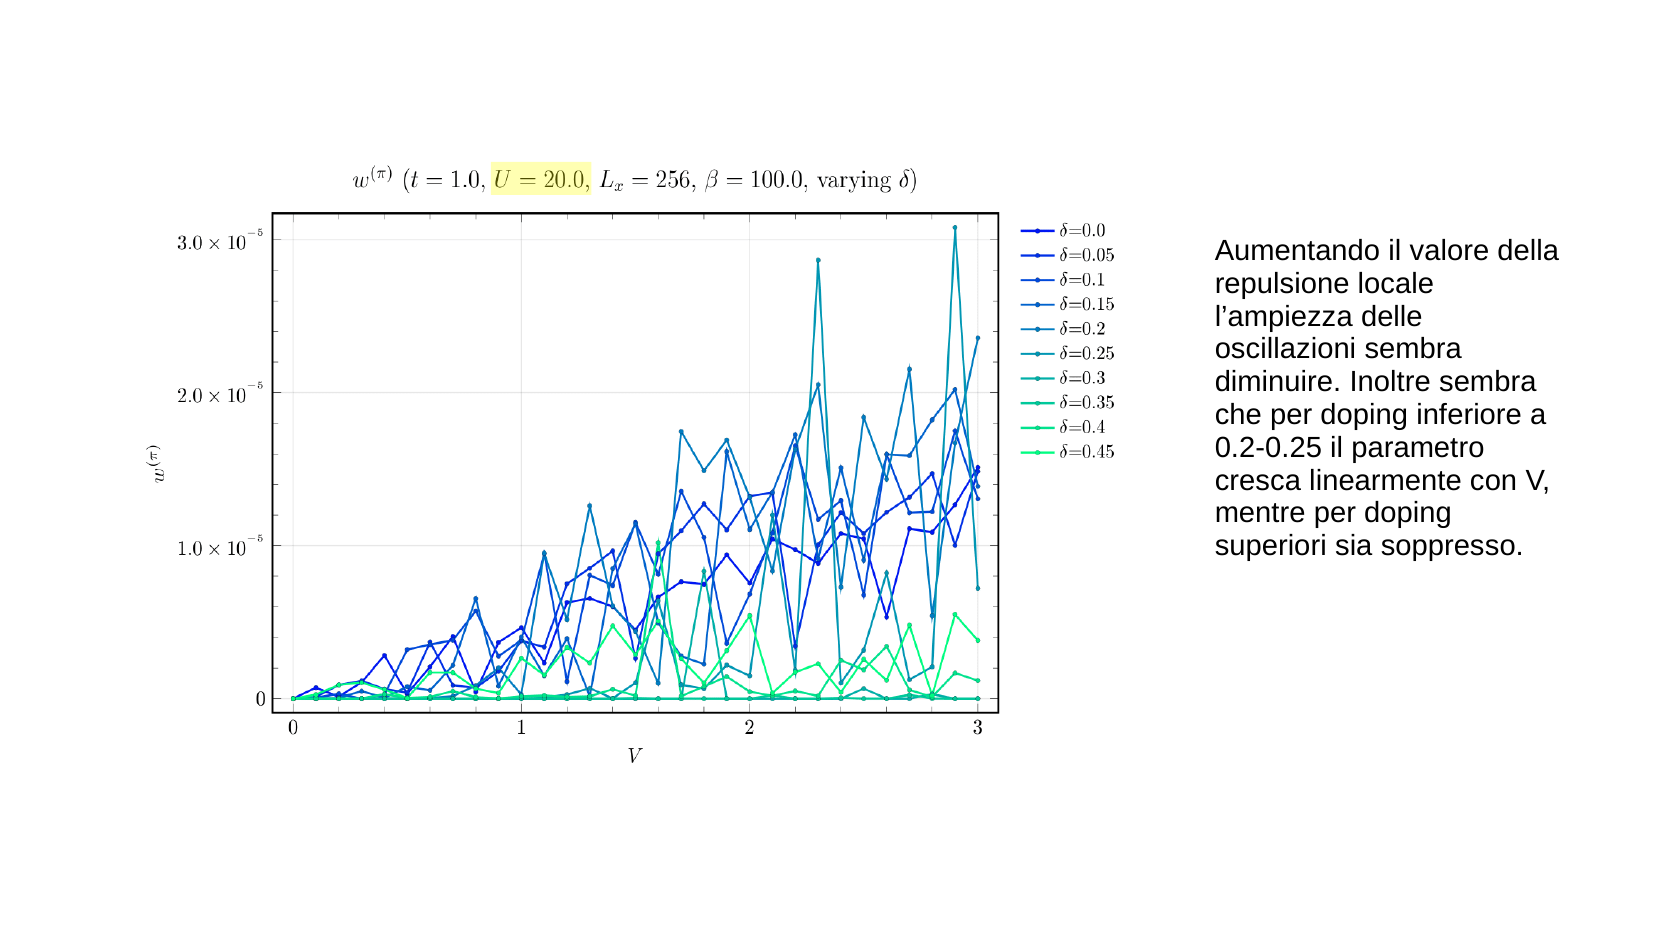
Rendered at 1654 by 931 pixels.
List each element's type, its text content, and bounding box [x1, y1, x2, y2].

picture [131, 149, 1134, 778]
text_box Aumentando il valore della repulsione locale l’ampiezza delle oscillazioni sembra diminuire. Inoltre sembra che per doping inferiore a 0.2-0.25 il parametro cresca linearmente con V, mentre per doping superiori sia soppresso. [1200, 226, 1576, 713]
text_box [490, 161, 592, 195]
